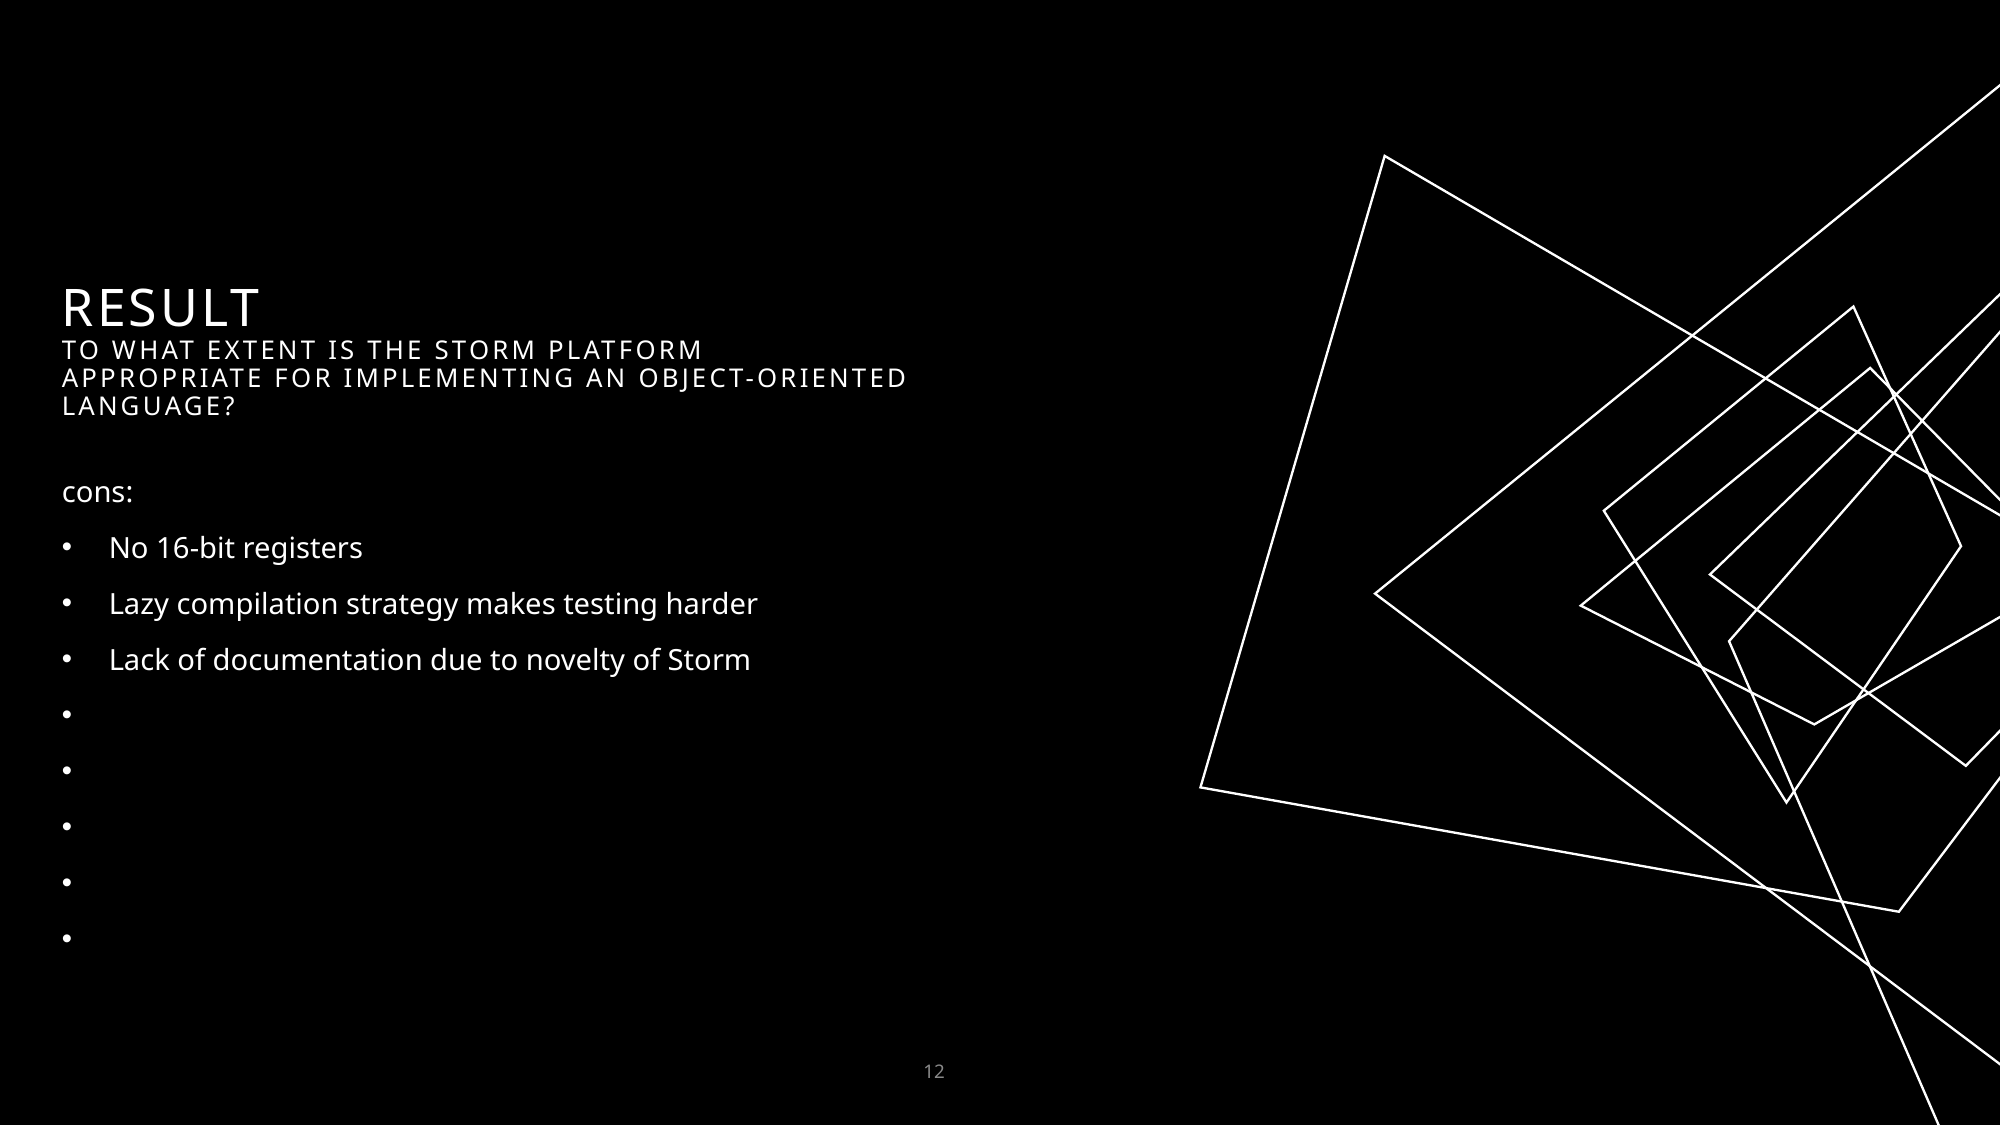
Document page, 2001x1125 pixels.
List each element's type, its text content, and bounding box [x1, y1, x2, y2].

slide_number 11 [908, 1042, 1071, 1103]
title Result To what extent is the Storm Platform appropriate for implementing an object-oriented language? [46, 273, 933, 429]
list cons: No 16-bit registers Lazy compilation strategy makes testing harder Lack of documentation due to novelty of Storm [46, 465, 925, 1037]
